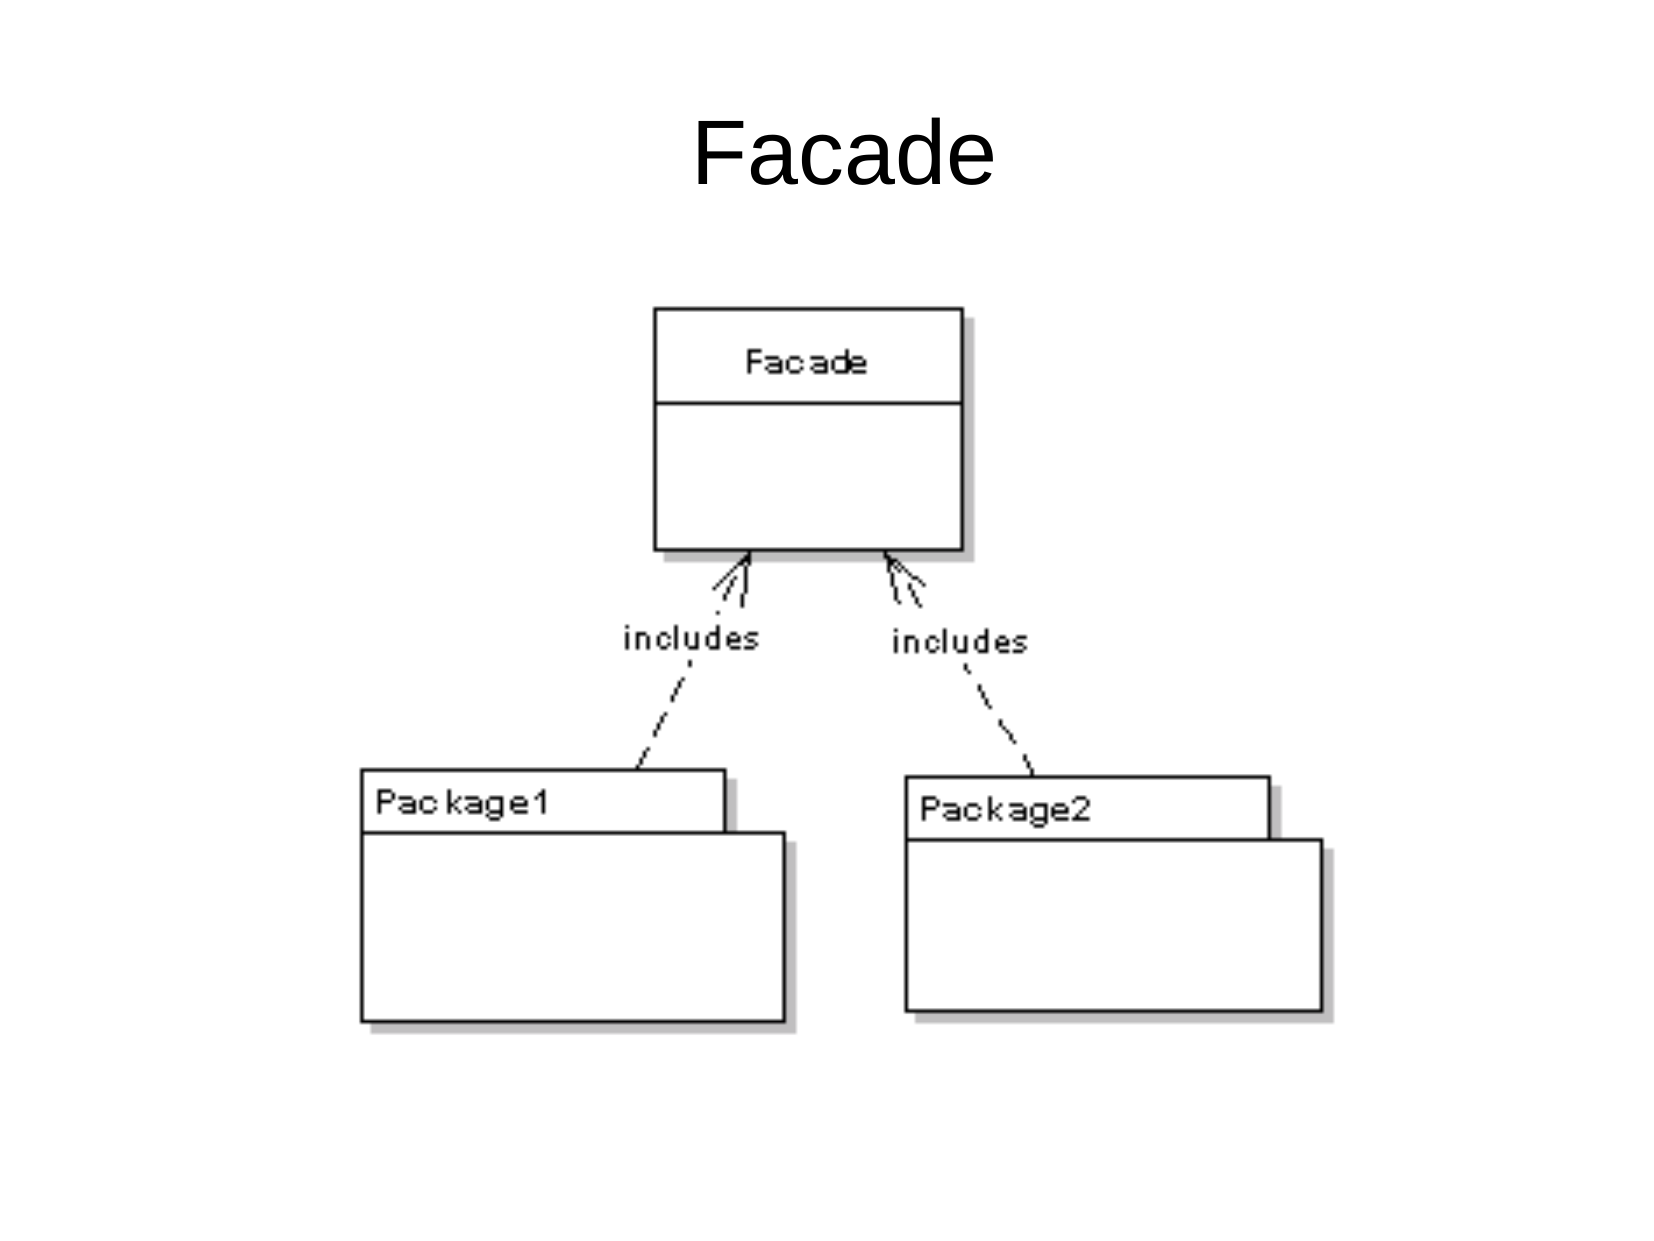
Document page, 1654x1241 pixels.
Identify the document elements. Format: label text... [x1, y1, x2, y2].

title Facade [82, 49, 1571, 257]
picture [330, 284, 1363, 1056]
